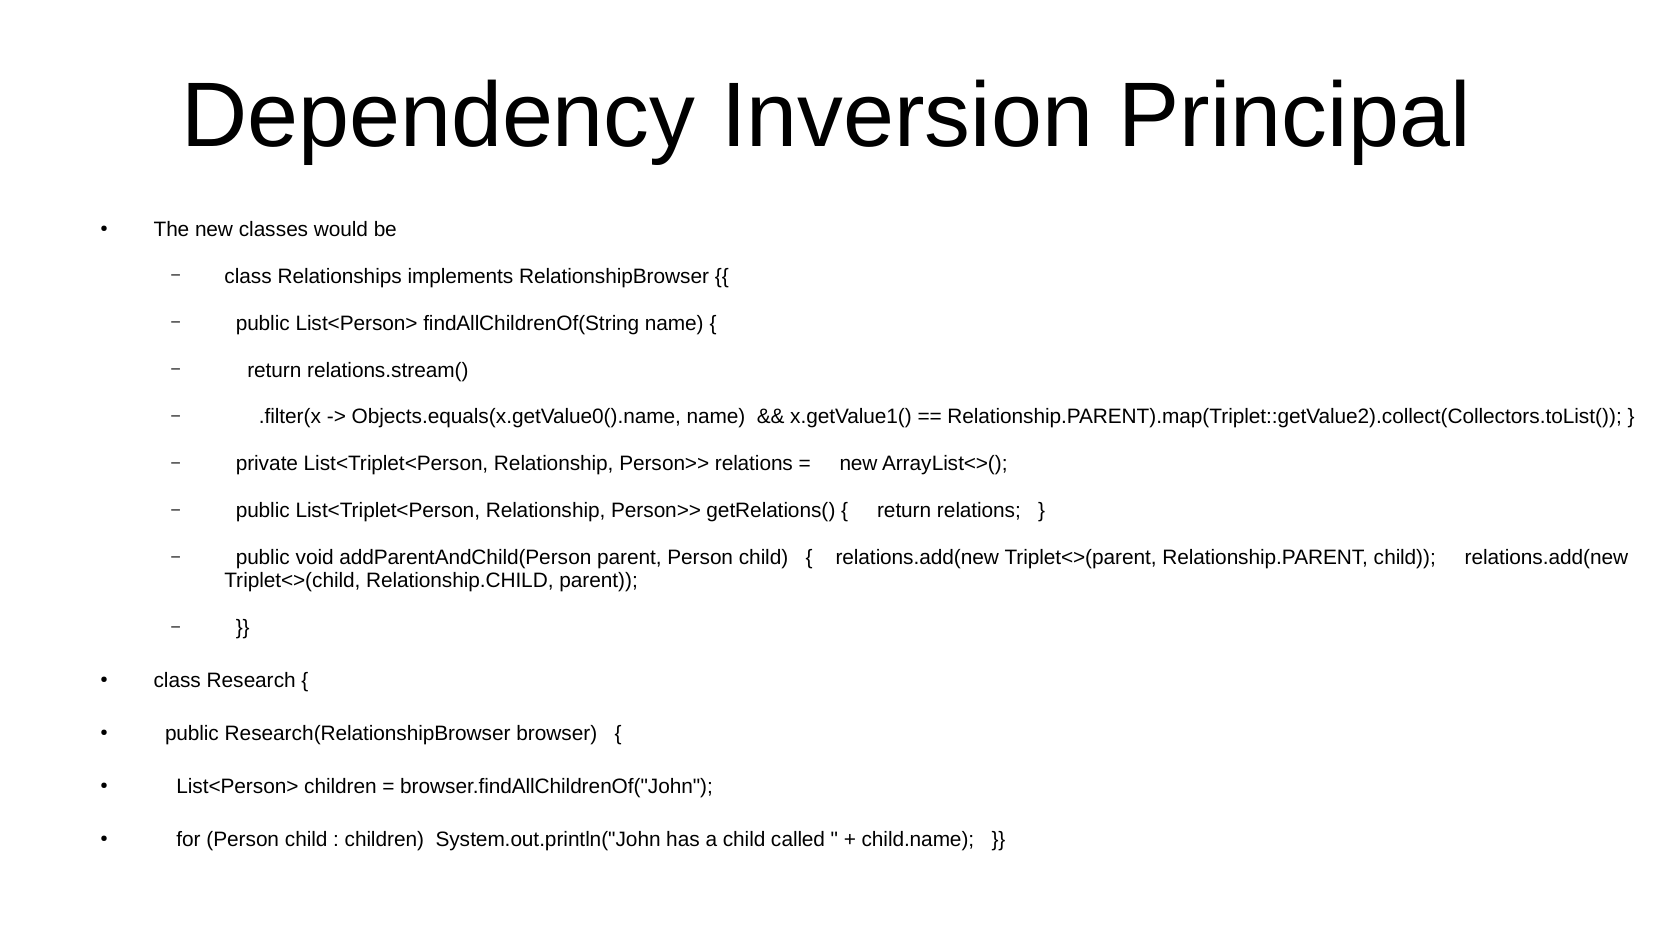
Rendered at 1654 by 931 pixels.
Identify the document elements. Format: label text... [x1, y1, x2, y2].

list The new classes would be class Relationships implements RelationshipBrowser {{ public List<Person> findAllChildrenOf(String name) { return relations.stream() .filter(x -> Objects.equals(x.getValue0().name, name) && x.getValue1() == Relationship.PARENT).map(Triplet::getValue2).collect(Collectors.toList()); } private List<Triplet<Person, Relationship, Person>> relations = new ArrayList<>(); public List<Triplet<Person, Relationship, Person>> getRelations() { return relations; } public void addParentAndChild(Person parent, Person child) { relations.add(new Triplet<>(parent, Relationship.PARENT, child)); relations.add(new Triplet<>(child, Relationship.CHILD, parent)); }} class Research { public Research(RelationshipBrowser browser) { List<Person> children = browser.findAllChildrenOf("John"); for (Person child : children) System.out.println("John has a child called " + child.name); }} [82, 217, 1636, 916]
title Dependency Inversion Principal [82, 37, 1571, 193]
